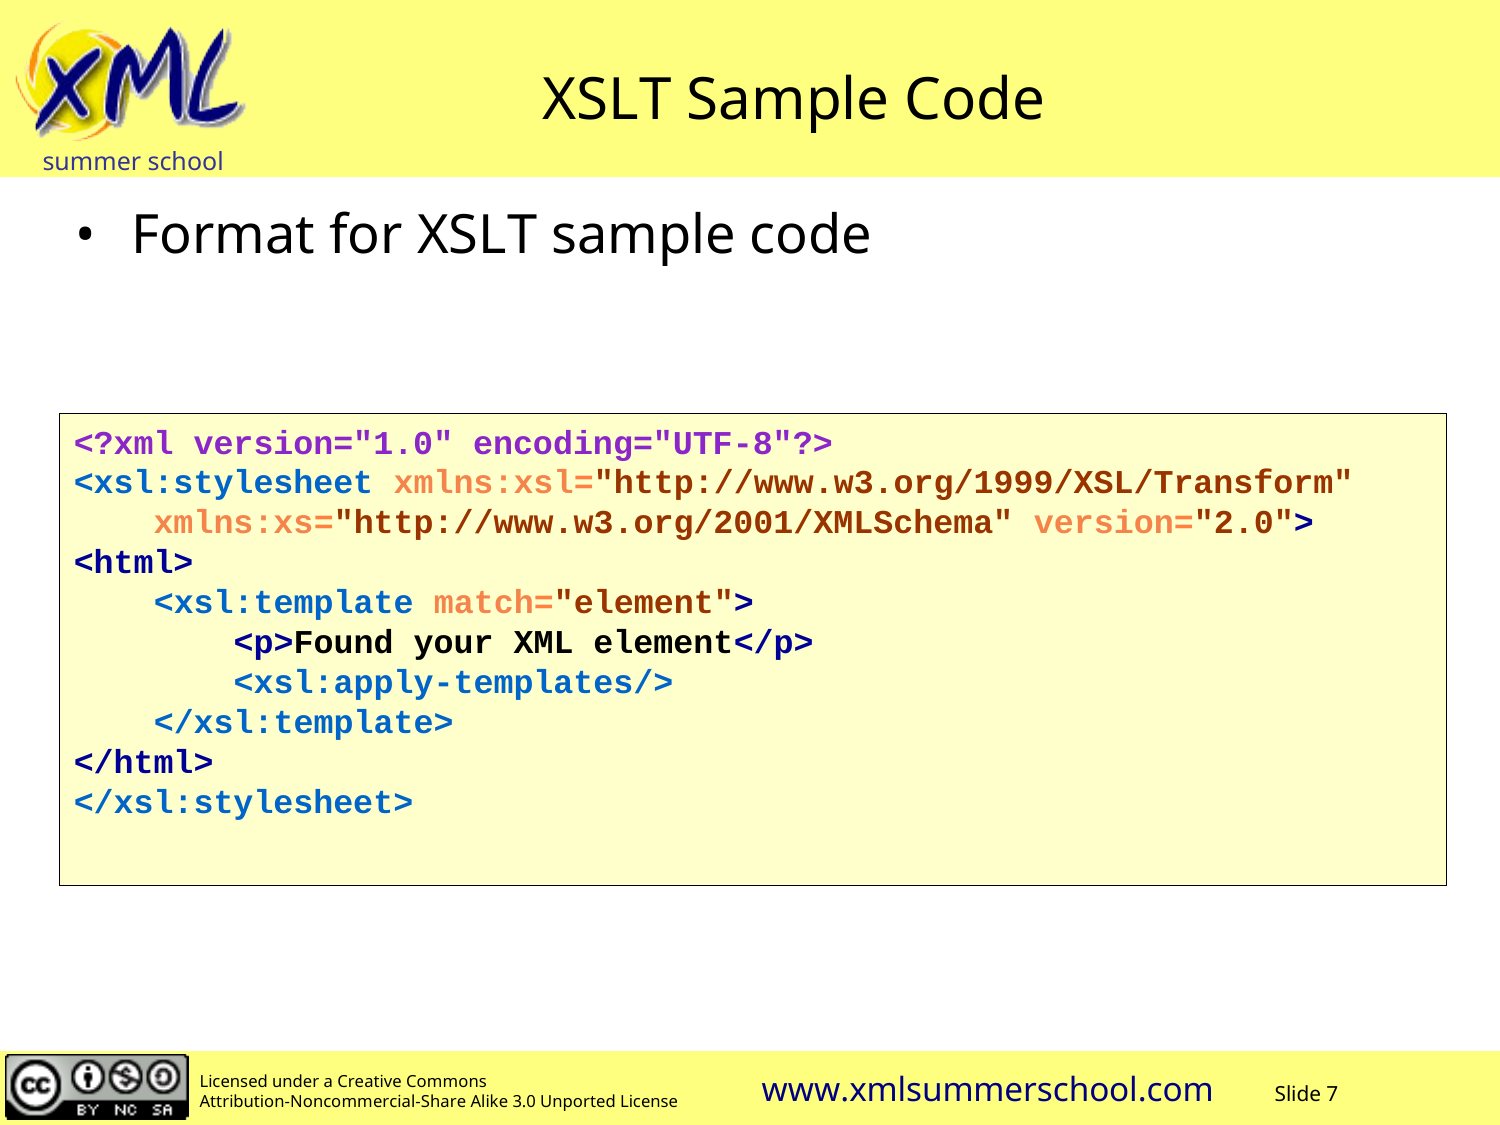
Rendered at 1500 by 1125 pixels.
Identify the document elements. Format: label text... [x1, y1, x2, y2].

title XSLT Sample Code [281, 38, 1306, 155]
list Format for XSLT sample code [75, 195, 1426, 325]
picture [0, 0, 254, 150]
text_box <?xml version="1.0" encoding="UTF-8"?> <xsl:stylesheet xmlns:xsl="http://www.w3.org/1999/XSL/Transform" xmlns:xs="http://www.w3.org/2001/XMLSchema" version="2.0"> <html> <xsl:template match="element"> <p>Found your XML element</p> <xsl:apply-templates/> </xsl:template> </html> </xsl:stylesheet> [59, 413, 1447, 886]
picture [5, 1054, 189, 1120]
